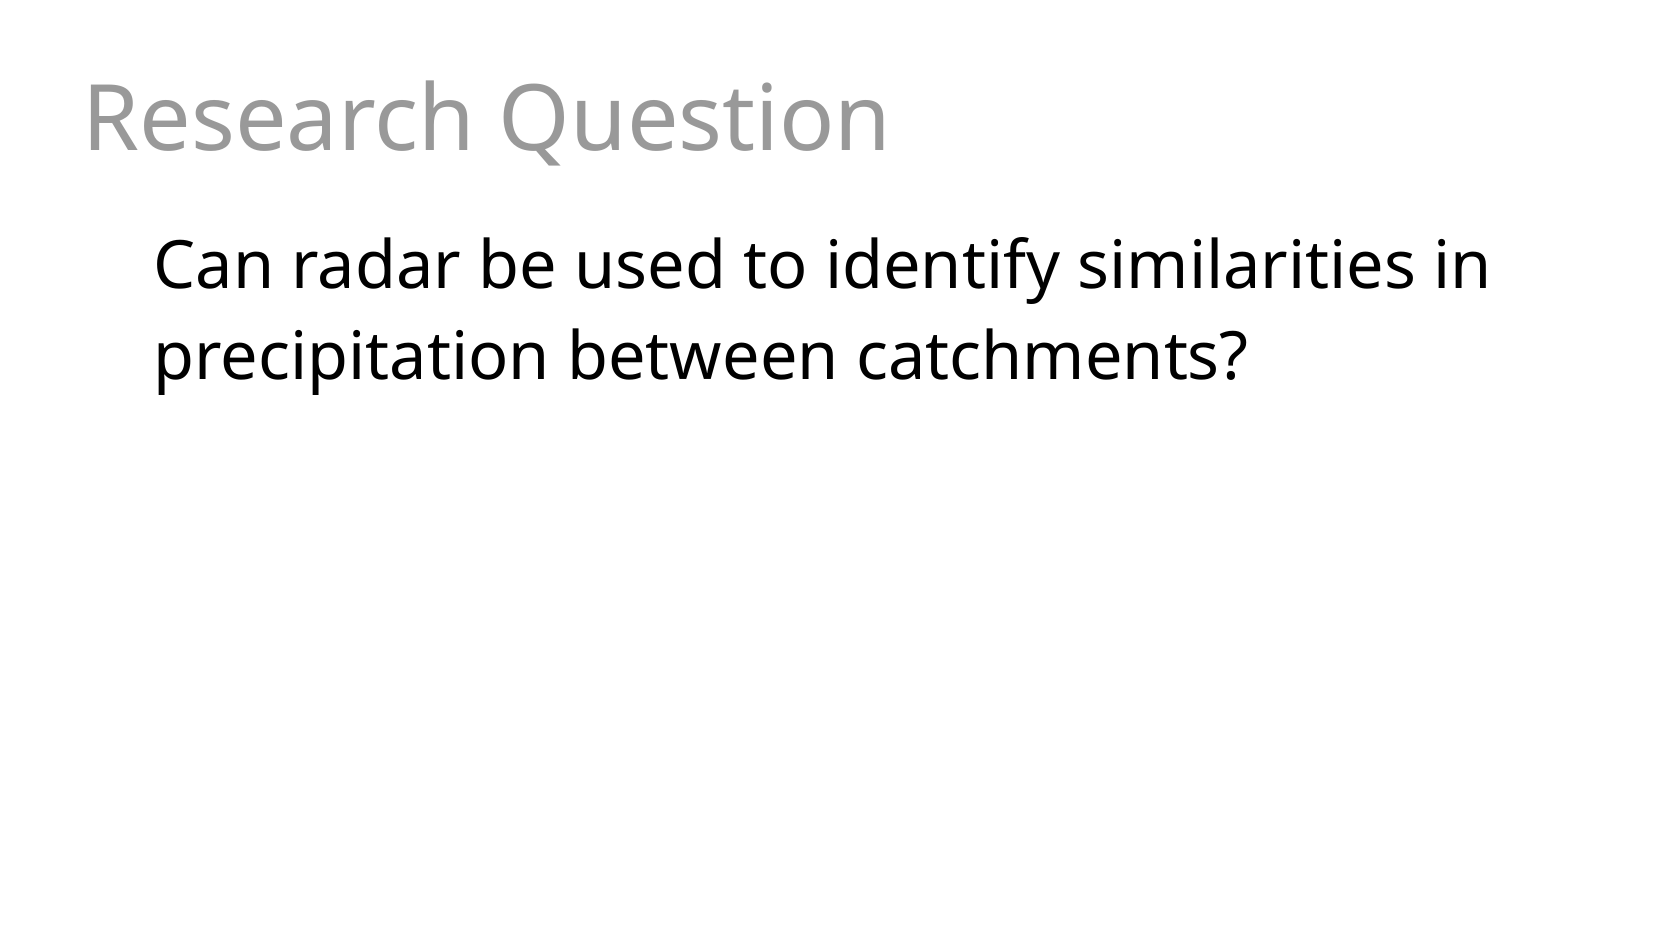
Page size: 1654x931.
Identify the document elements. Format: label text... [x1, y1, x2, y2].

title Research Question [82, 37, 1571, 193]
list Can radar be used to identify similarities in precipitation between catchments? [82, 217, 1571, 758]
